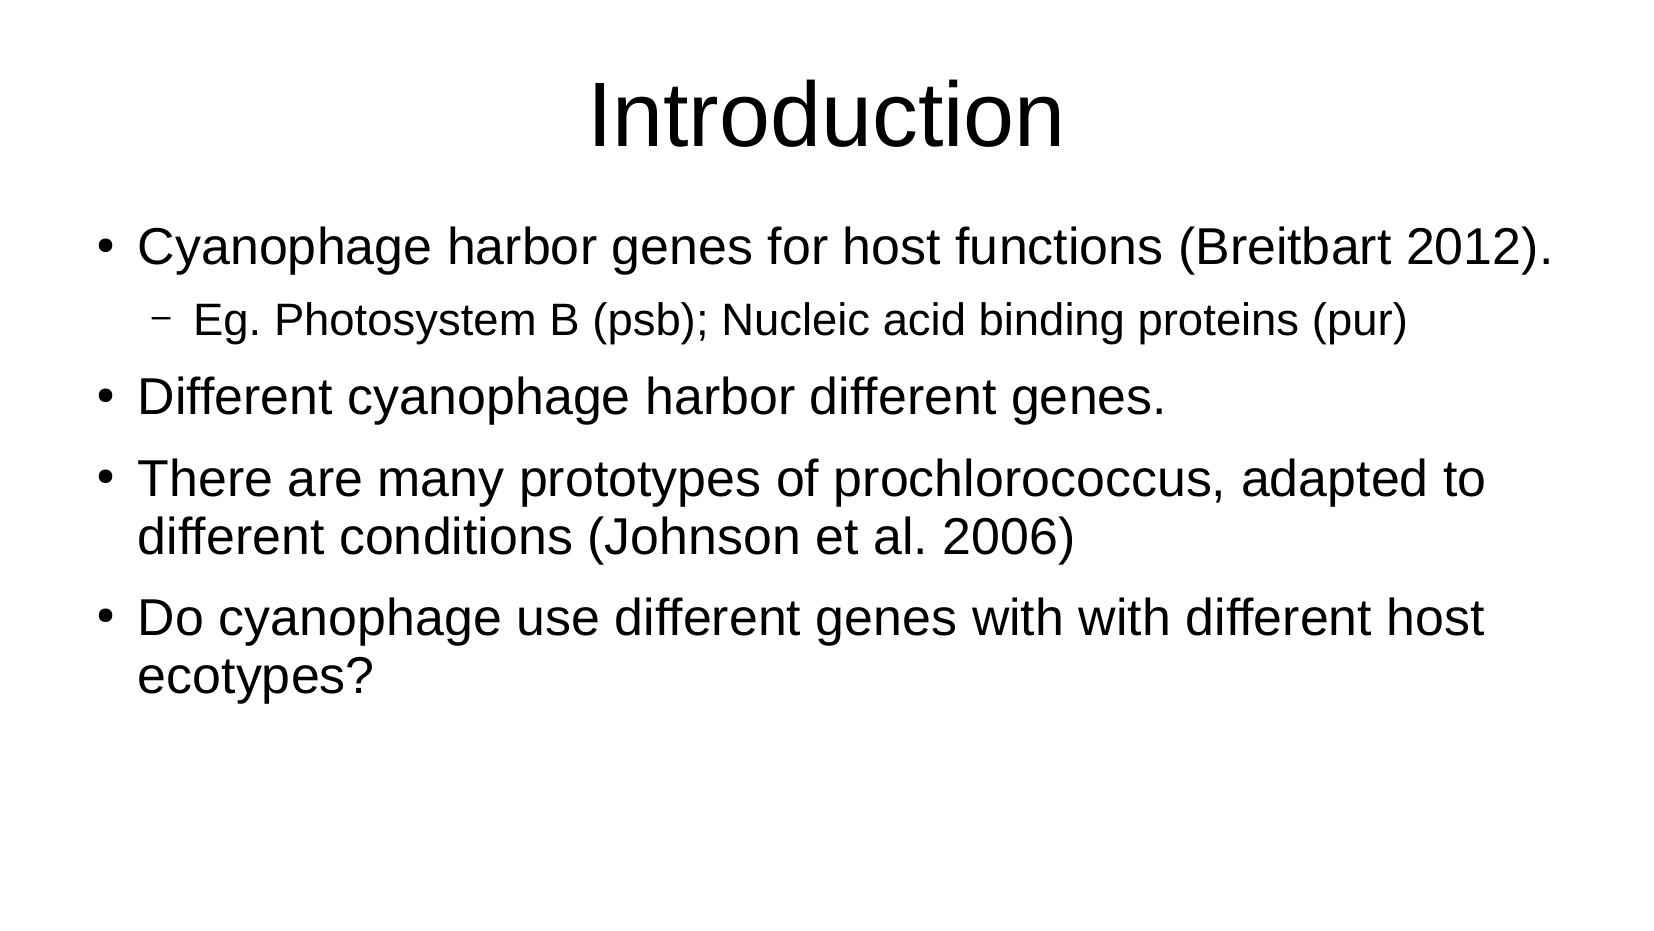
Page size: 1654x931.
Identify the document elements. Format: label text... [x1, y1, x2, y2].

title Introduction [82, 37, 1571, 193]
list Cyanophage harbor genes for host functions (Breitbart 2012). Eg. Photosystem B (psb); Nucleic acid binding proteins (pur) Different cyanophage harbor different genes. There are many prototypes of prochlorococcus, adapted to different conditions (Johnson et al. 2006) Do cyanophage use different genes with with different host ecotypes? [82, 217, 1571, 758]
